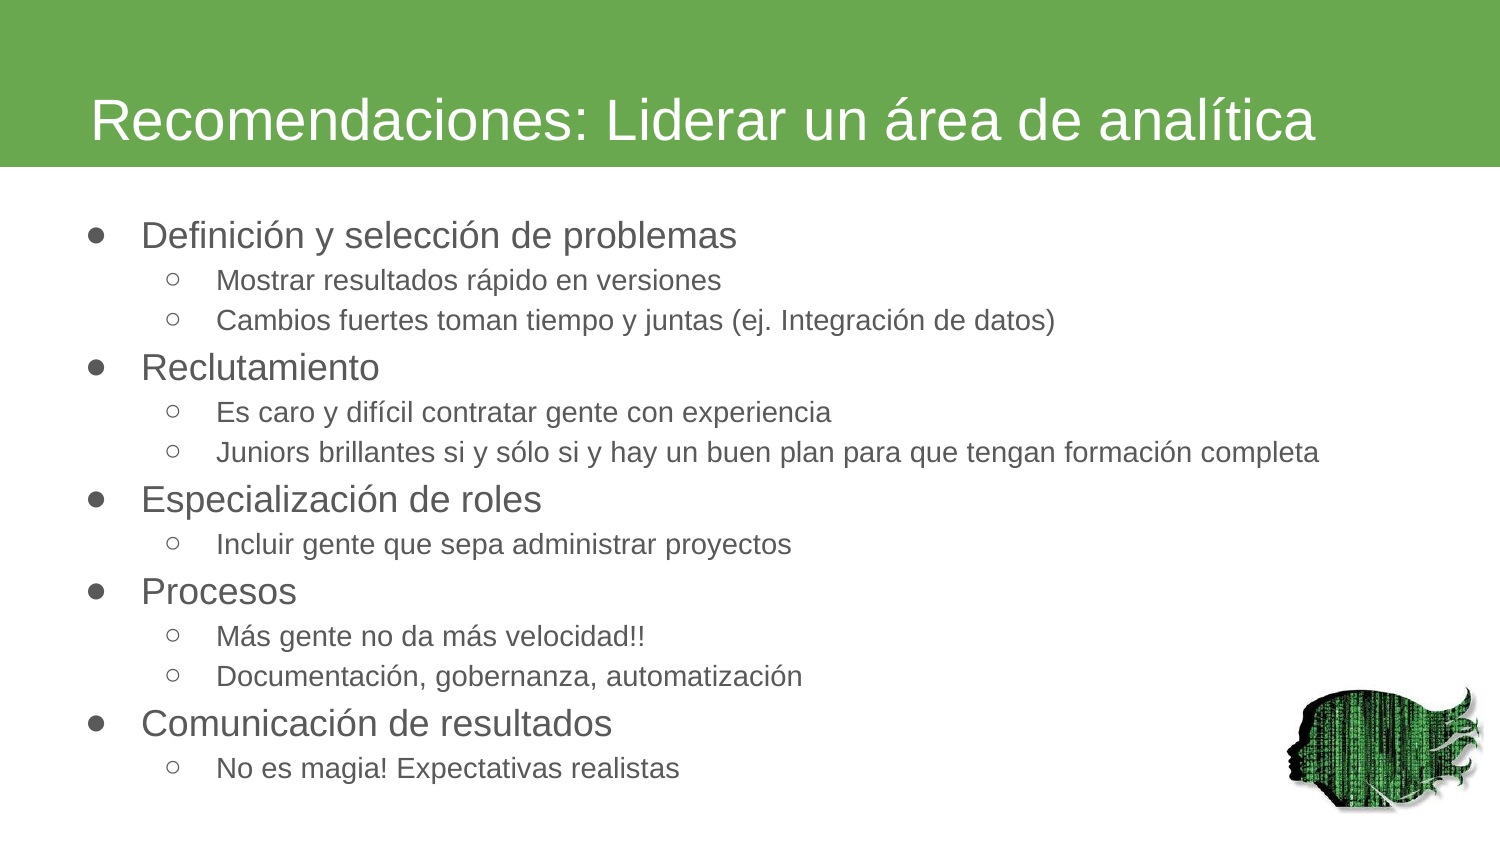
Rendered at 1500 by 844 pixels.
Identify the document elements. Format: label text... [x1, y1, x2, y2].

list Definición y selección de problemas Mostrar resultados rápido en versiones Cambios fuertes toman tiempo y juntas (ej. Integración de datos) Reclutamiento Es caro y difícil contratar gente con experiencia Juniors brillantes si y sólo si y hay un buen plan para que tengan formación completa Especialización de roles Incluir gente que sepa administrar proyectos Procesos Más gente no da más velocidad!! Documentación, gobernanza, automatización Comunicación de resultados No es magia! Expectativas realistas [51, 189, 1449, 805]
picture [1281, 678, 1484, 814]
title Recomendaciones: Liderar un área de analítica [0, 0, 1500, 167]
